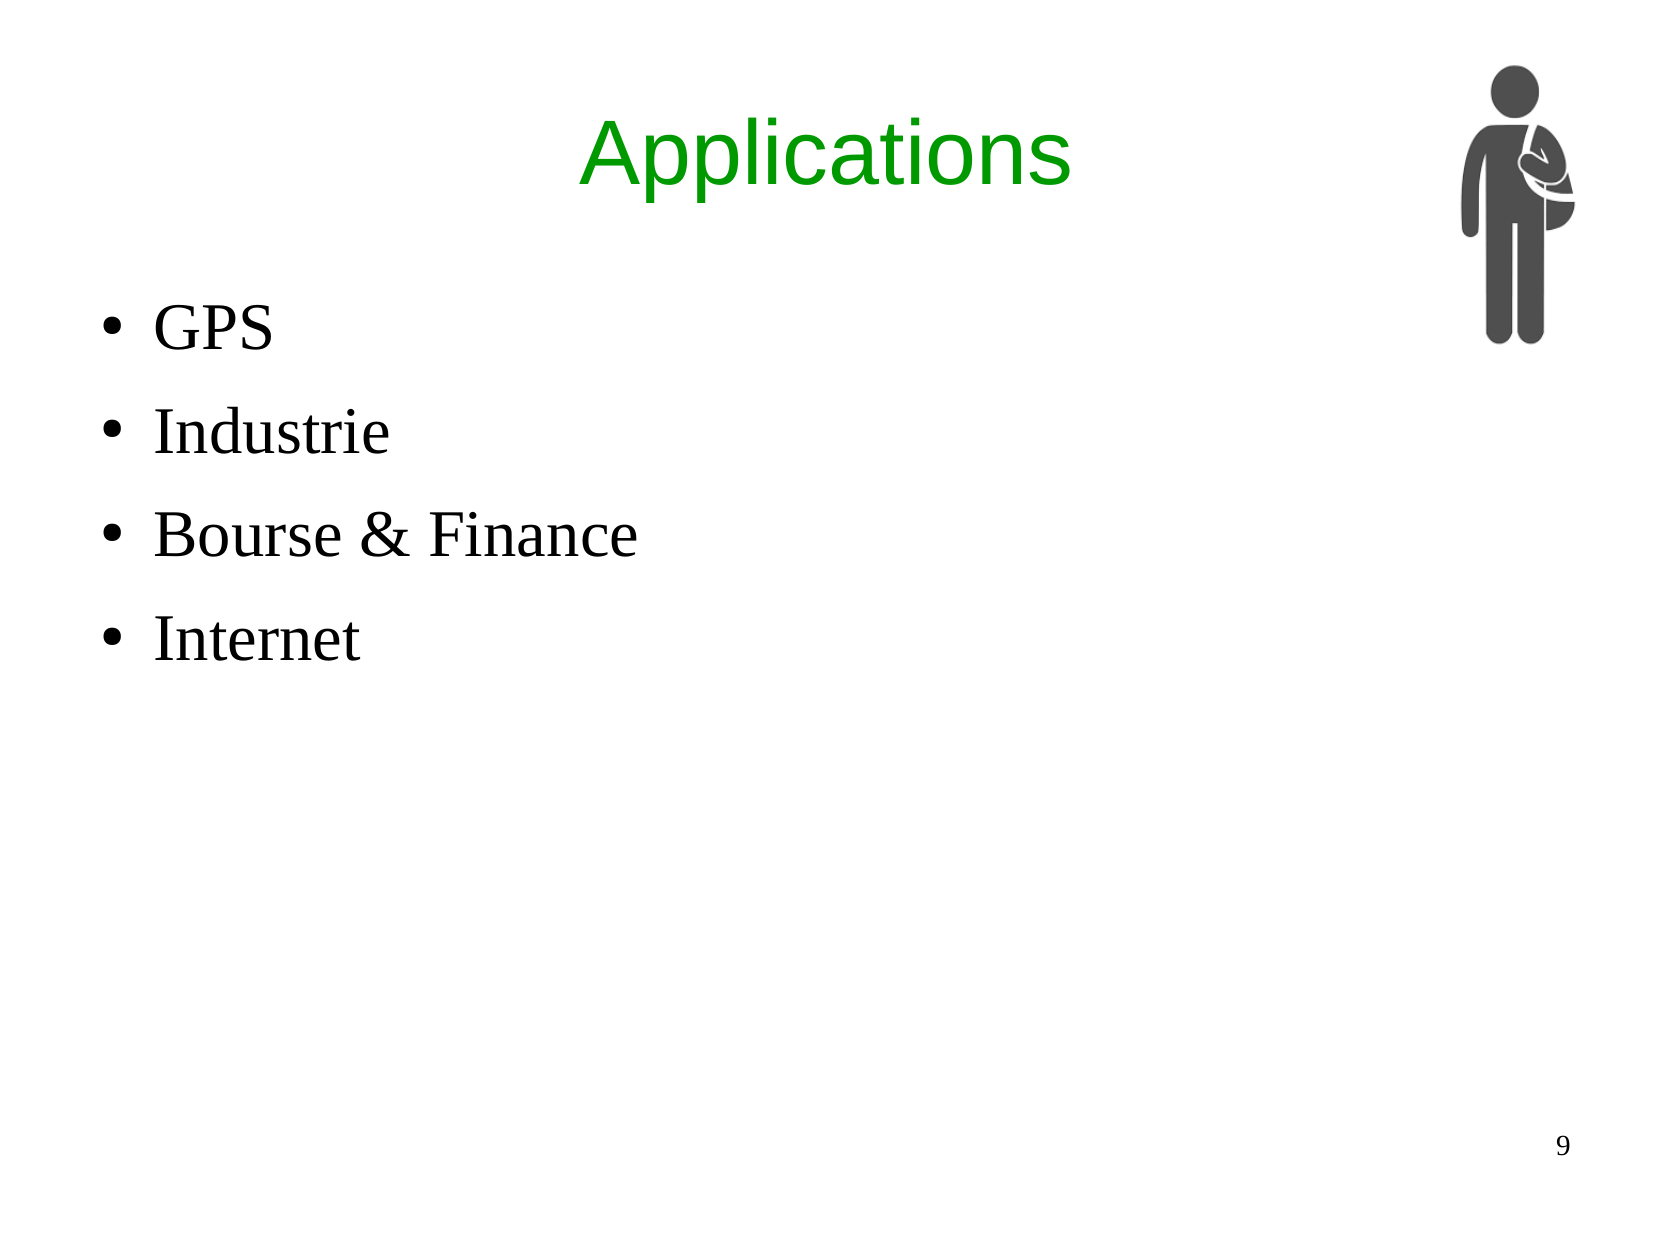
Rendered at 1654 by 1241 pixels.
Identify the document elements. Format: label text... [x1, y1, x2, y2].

title Applications [82, 49, 1417, 257]
list GPS Industrie Bourse & Finance Internet [82, 290, 1571, 1109]
picture [1417, 49, 1619, 361]
